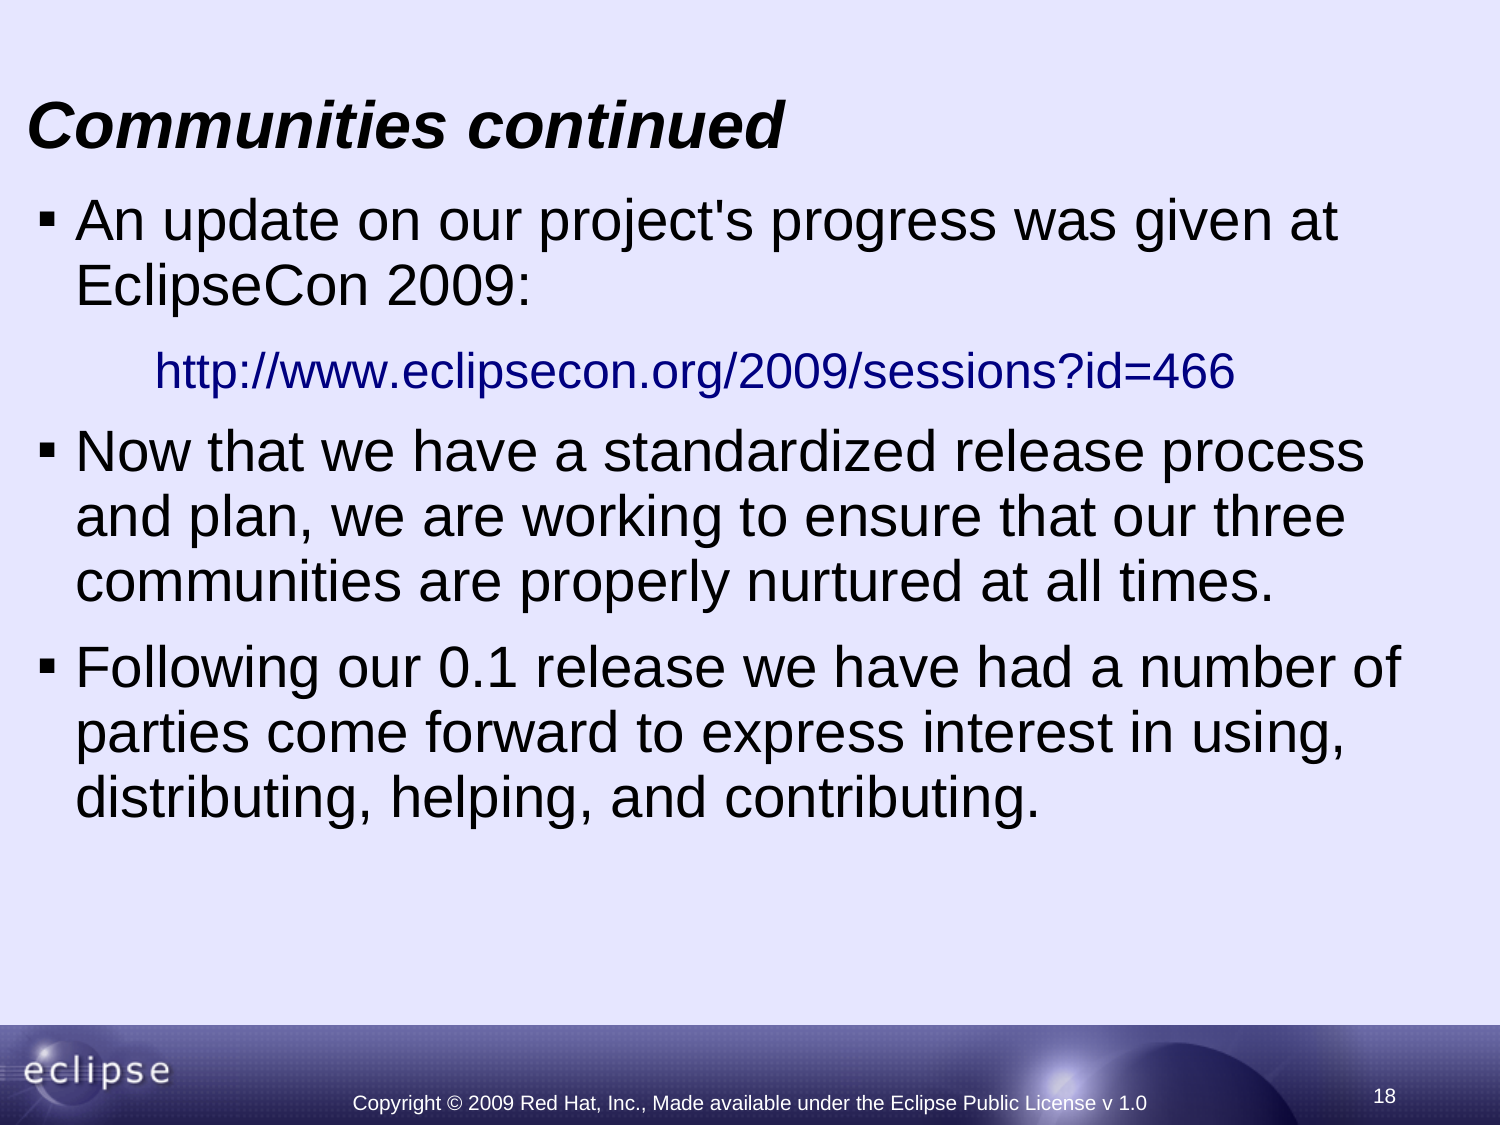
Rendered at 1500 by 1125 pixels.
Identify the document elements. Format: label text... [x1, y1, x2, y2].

title Communities continued [26, 84, 1474, 172]
list An update on our project's progress was given at EclipseCon 2009: http://www.eclipsecon.org/2009/sessions?id=466 Now that we have a standardized release process and plan, we are working to ensure that our three communities are properly nurtured at all times. Following our 0.1 release we have had a number of parties come forward to express interest in using, distributing, helping, and contributing. [37, 187, 1463, 1006]
picture [0, 1025, 1500, 1125]
